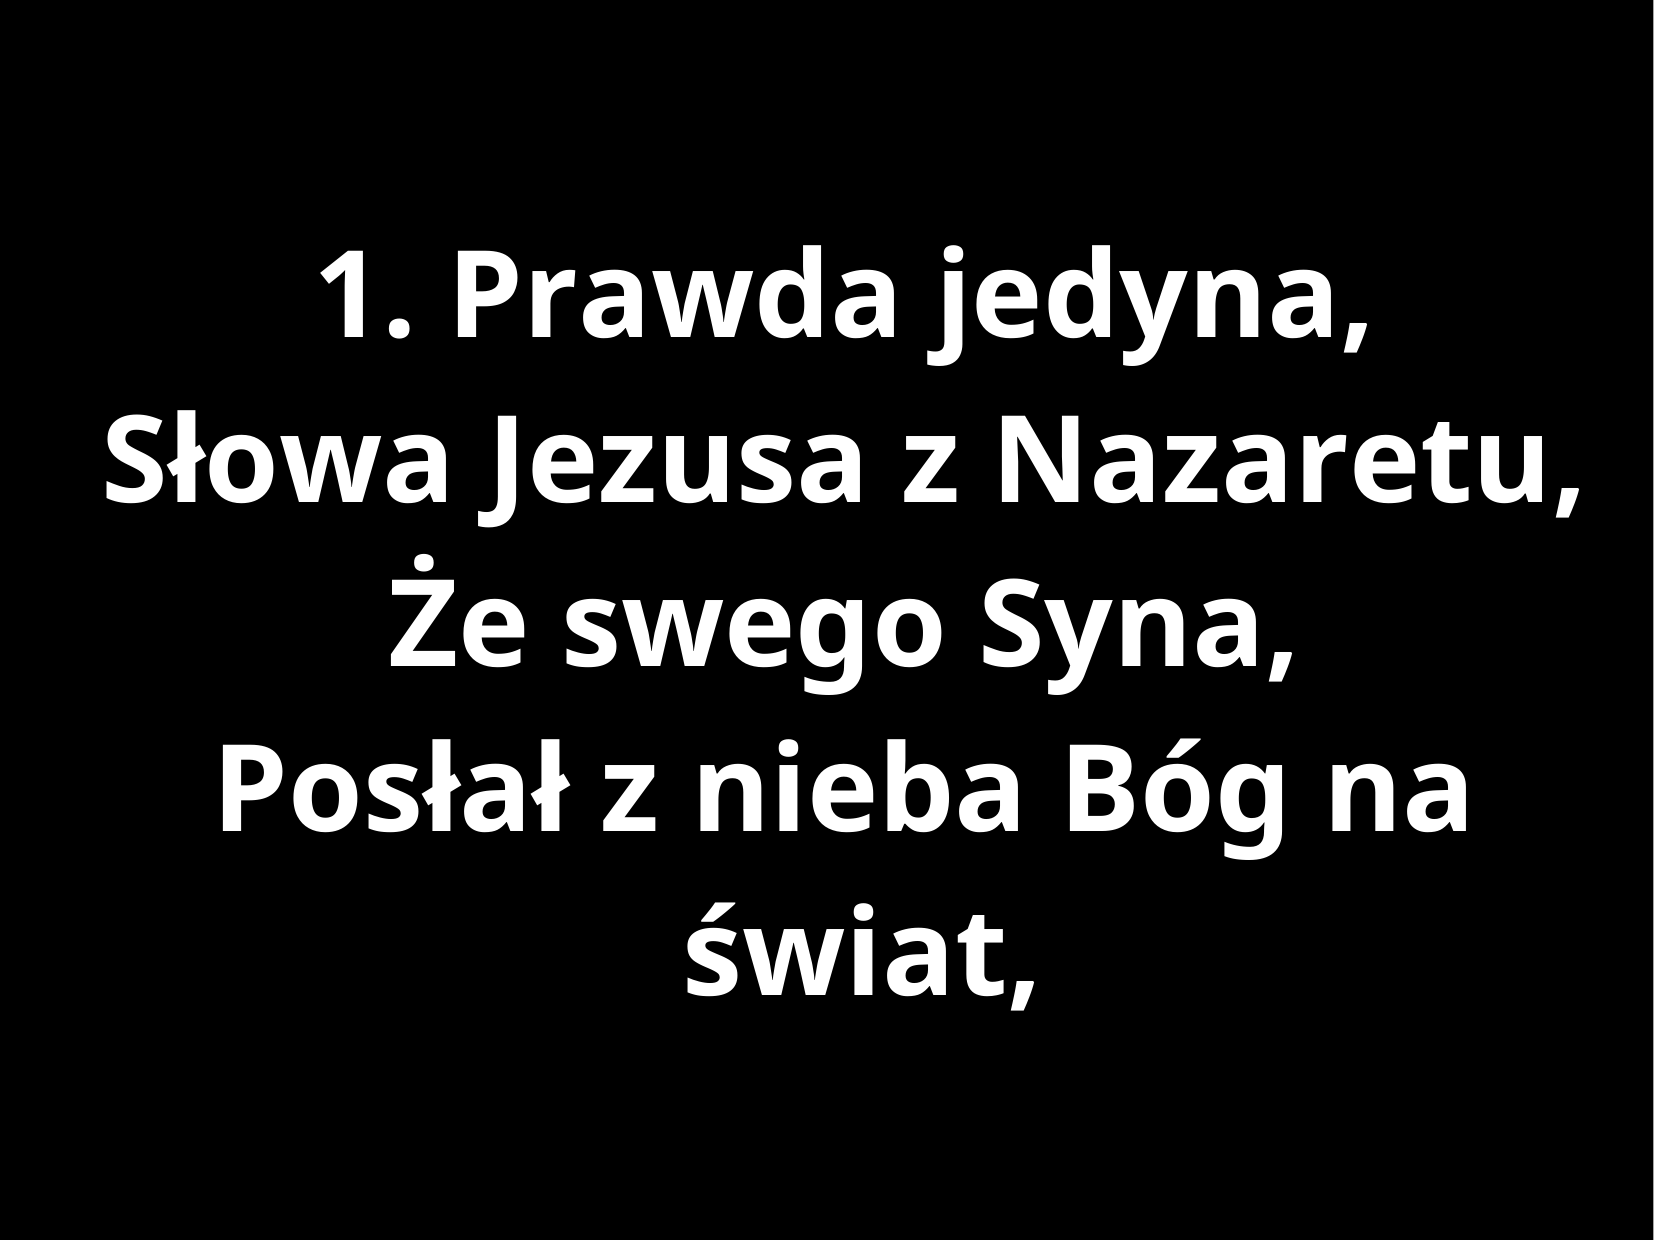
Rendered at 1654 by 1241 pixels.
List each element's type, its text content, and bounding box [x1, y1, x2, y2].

subtitle 1. Prawda jedyna, Słowa Jezusa z Nazaretu, Że swego Syna, Posłał z nieba Bóg na świat, [0, 0, 1654, 1240]
